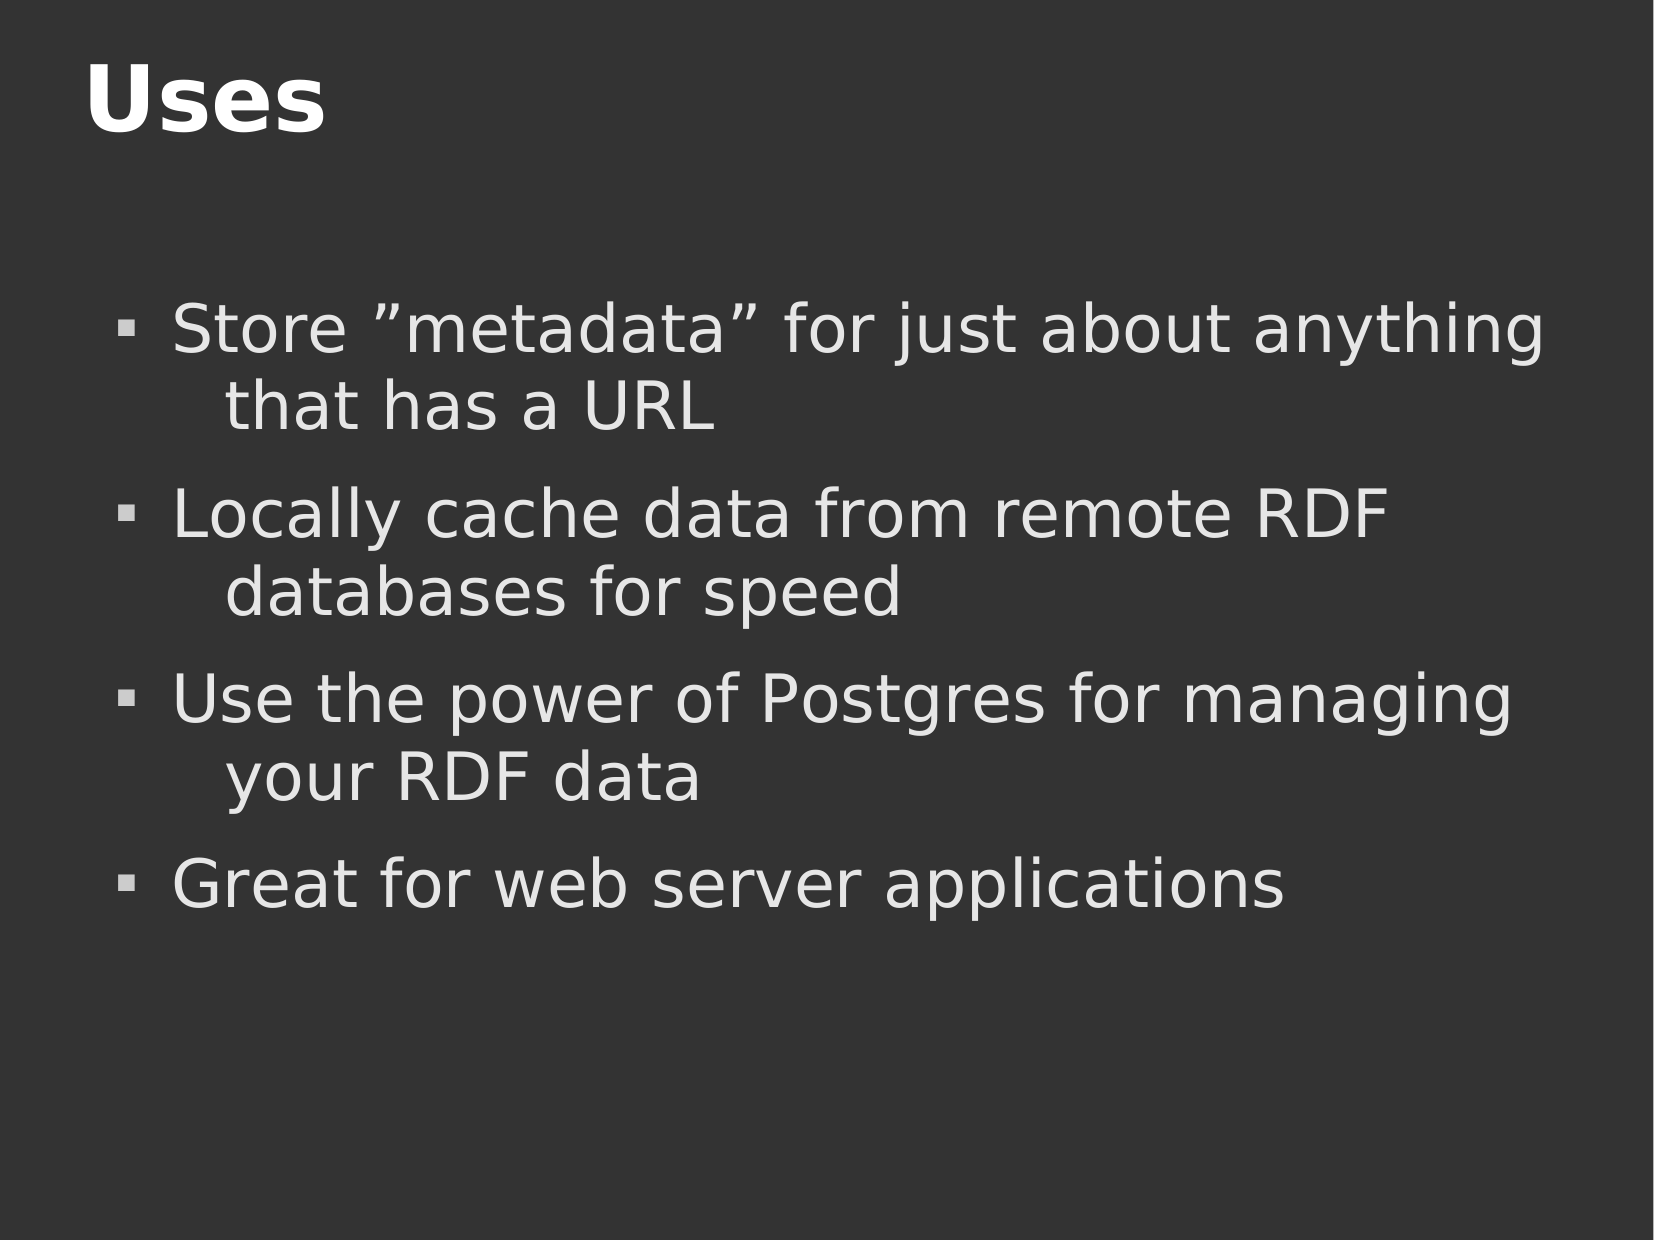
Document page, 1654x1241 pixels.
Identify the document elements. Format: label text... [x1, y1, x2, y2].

list Store ”metadata” for just about anything that has a URL Locally cache data from remote RDF databases for speed Use the power of Postgres for managing your RDF data Great for web server applications [82, 290, 1571, 1094]
title Uses [82, 46, 1571, 154]
